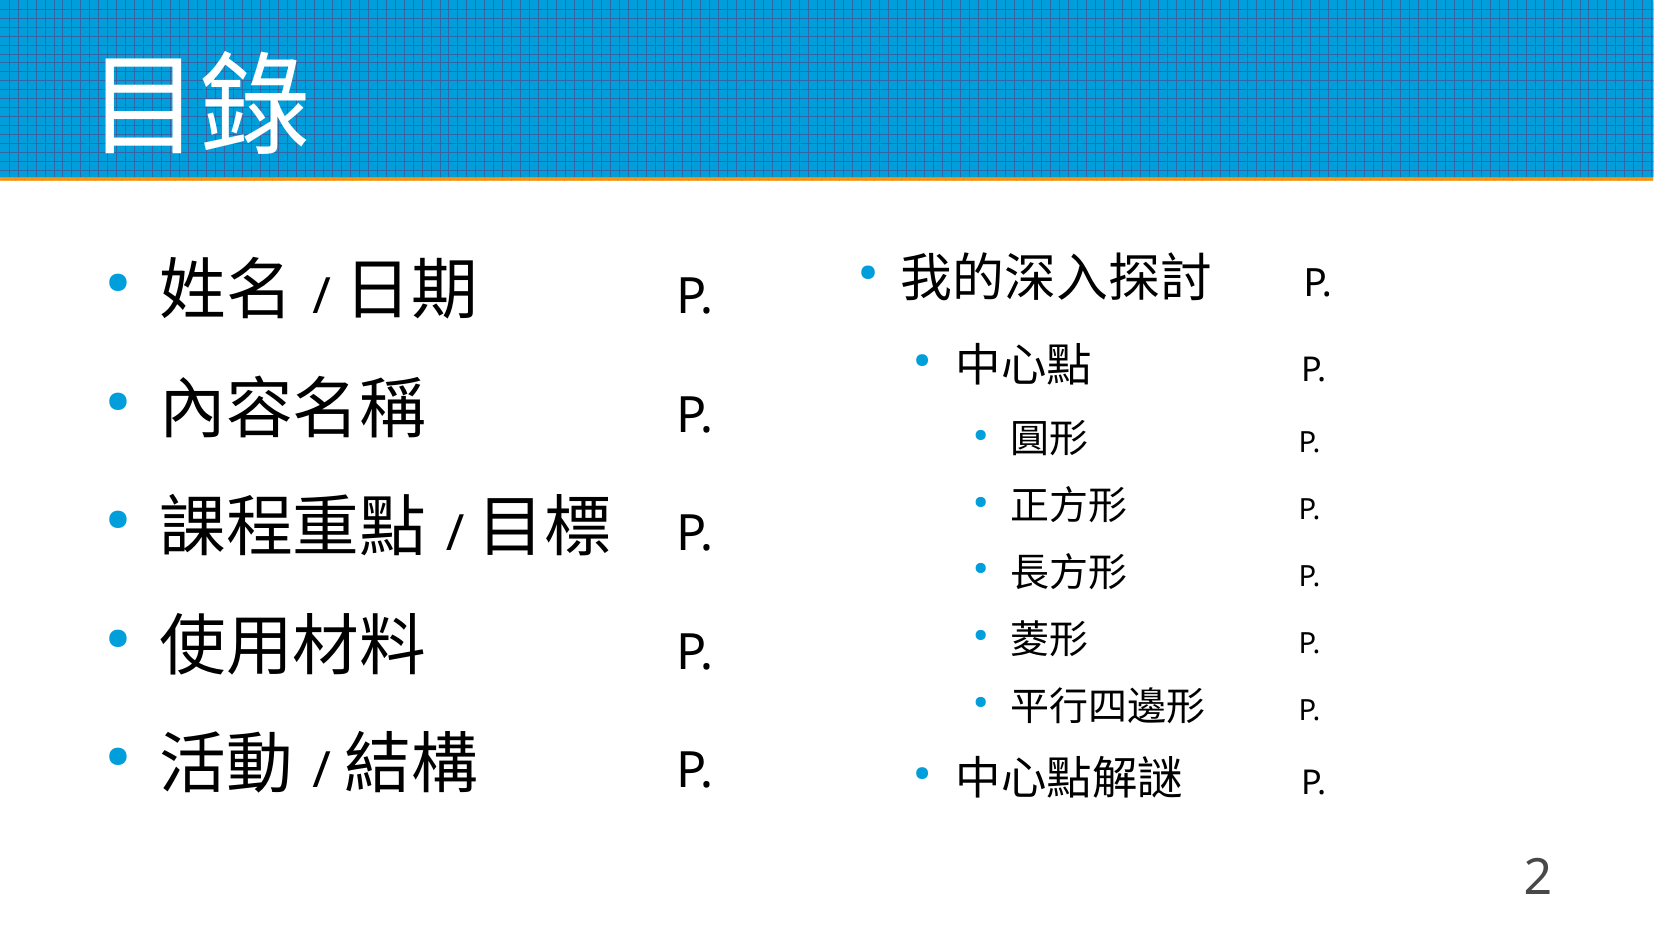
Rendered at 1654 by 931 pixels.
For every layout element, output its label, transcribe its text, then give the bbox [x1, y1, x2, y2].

list 姓名/日期 P. 內容名稱 P. 課程重點/目標 P. 使用材料 P. 活動/結構 P. [88, 236, 809, 813]
title 目錄 [88, 14, 1565, 178]
list 我的深入探討 P. 中心點 P. 圓形 P. 正方形 P. 長方形 P. 菱形 P. 平行四邊形 P. 中心點解謎 P. [845, 236, 1566, 813]
